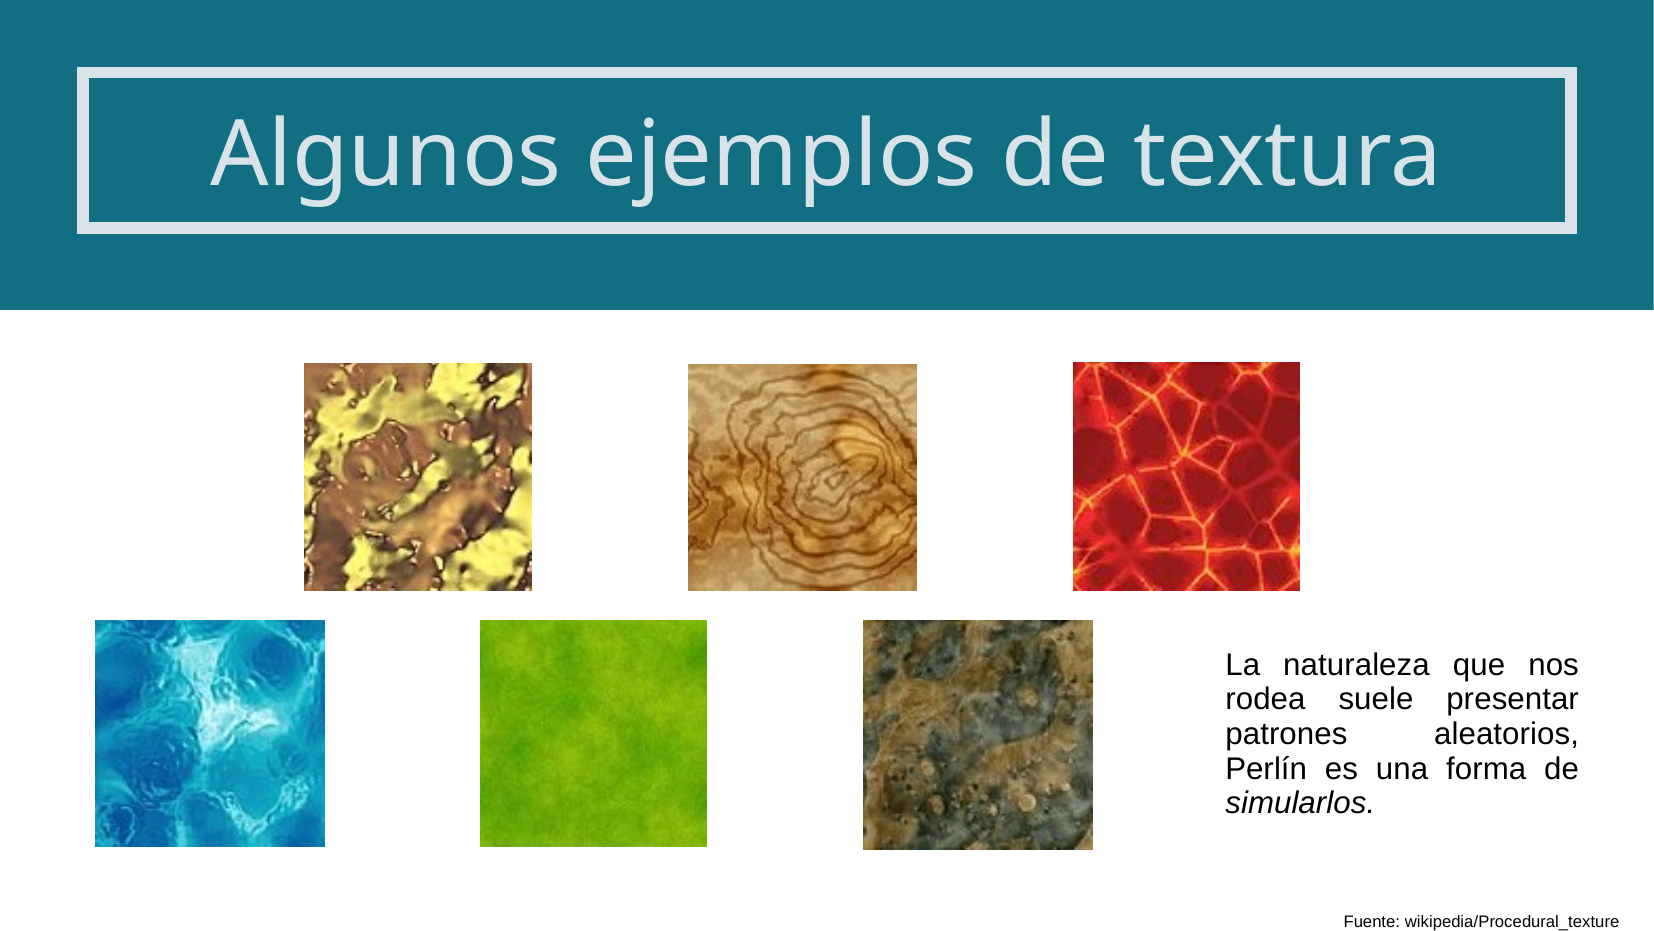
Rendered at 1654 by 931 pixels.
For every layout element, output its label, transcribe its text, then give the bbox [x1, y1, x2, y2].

text_box La naturaleza que nos rodea suele presentar patrones aleatorios, Perlín es una forma de simularlos. [1210, 639, 1595, 857]
text_box Fuente: wikipedia/Procedural_texture [1328, 905, 1654, 931]
picture [0, 0, 1654, 931]
title Algunos ejemplos de textura [82, 72, 1571, 228]
